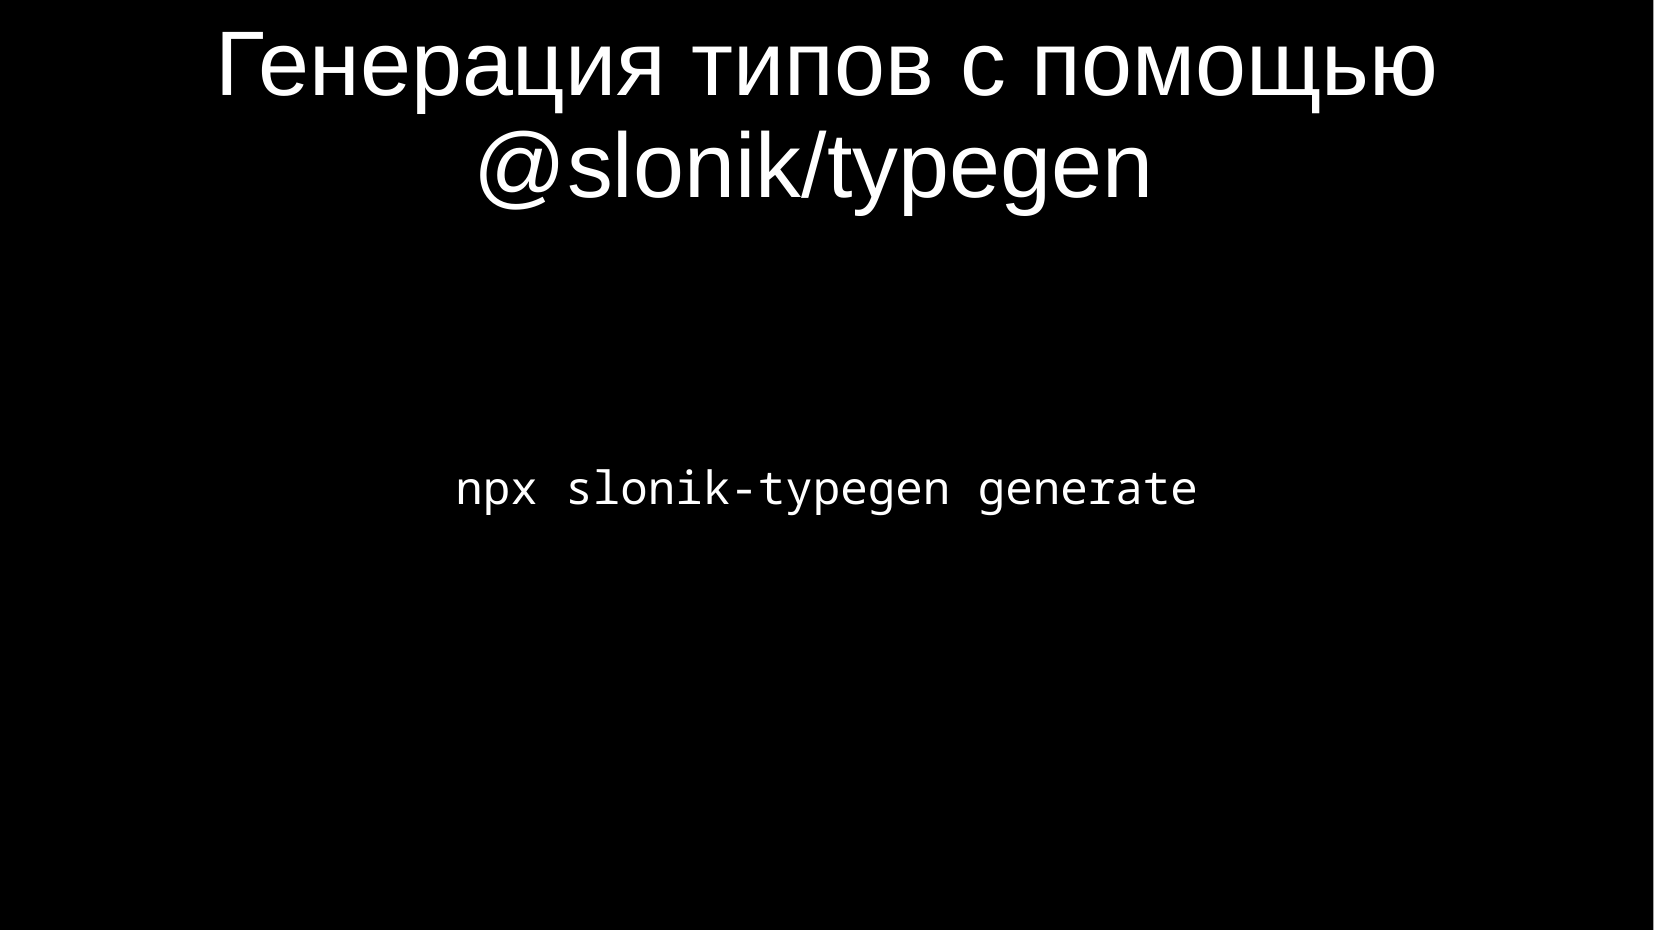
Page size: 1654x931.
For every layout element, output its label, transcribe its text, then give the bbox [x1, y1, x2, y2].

subtitle npx slonik-typegen generate [82, 217, 1571, 758]
title Генерация типов с помощью @slonik/typegen [82, 12, 1571, 217]
